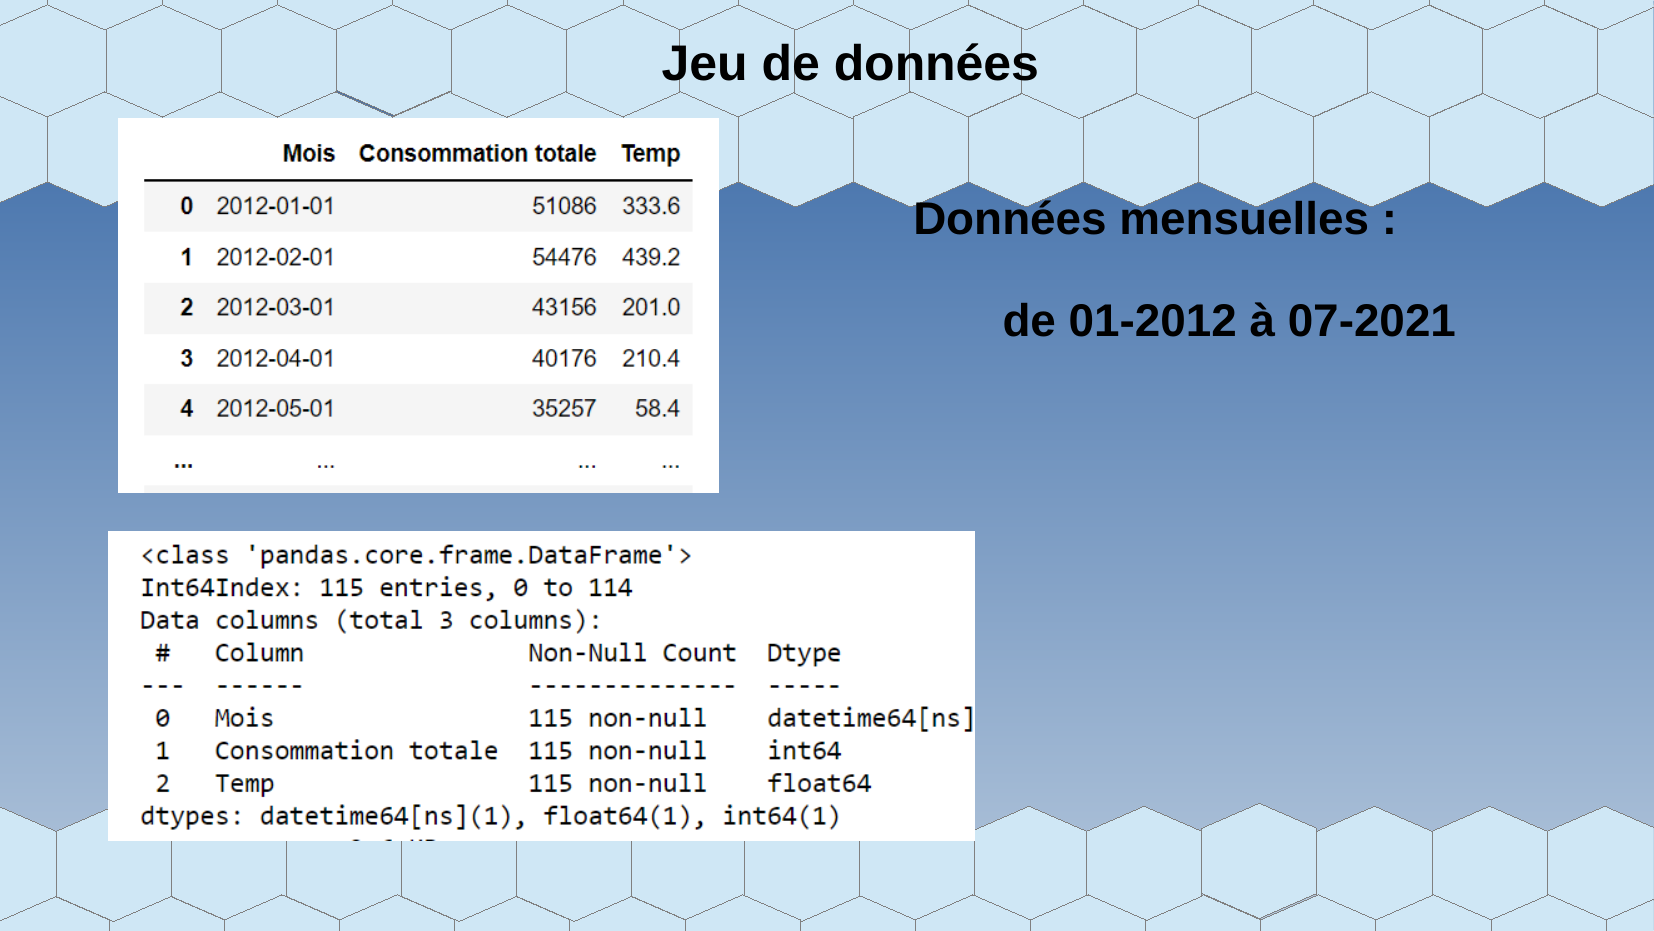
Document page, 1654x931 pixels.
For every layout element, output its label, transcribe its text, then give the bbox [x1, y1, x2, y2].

title Jeu de données [106, 7, 1595, 119]
picture [108, 531, 975, 841]
picture [118, 118, 719, 494]
subtitle Données mensuelles : de 01-2012 à 07-2021 [59, 118, 1548, 857]
